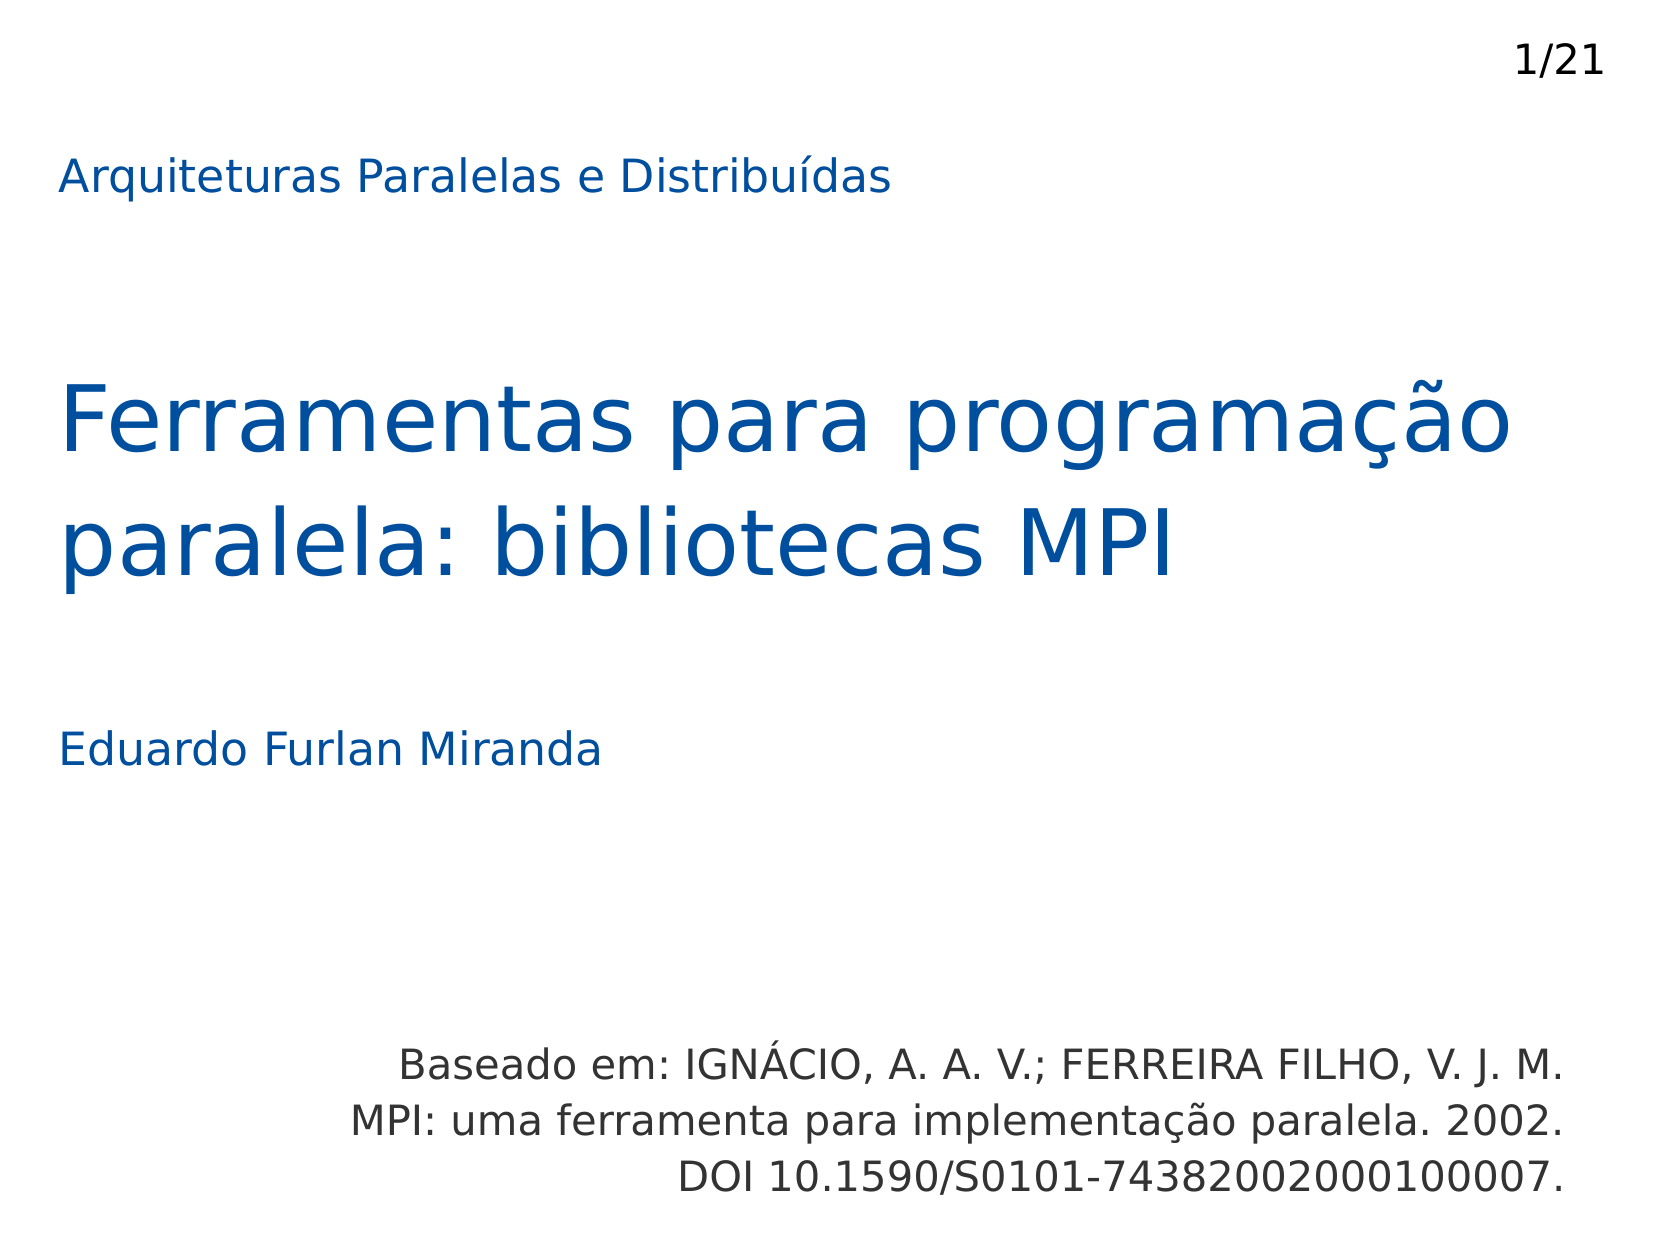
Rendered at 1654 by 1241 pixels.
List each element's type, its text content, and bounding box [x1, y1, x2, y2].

chart [720, 567, 933, 672]
list Arquiteturas Paralelas e Distribuídas Ferramentas para programação paralela: bibliotecas MPI Eduardo Furlan Miranda [59, 141, 1625, 1211]
list Baseado em: IGNÁCIO, A. A. V.; FERREIRA FILHO, V. J. M. MPI: uma ferramenta para implementação paralela. 2002. DOI 10.1590/S0101-74382002000100007. [336, 1033, 1565, 1211]
